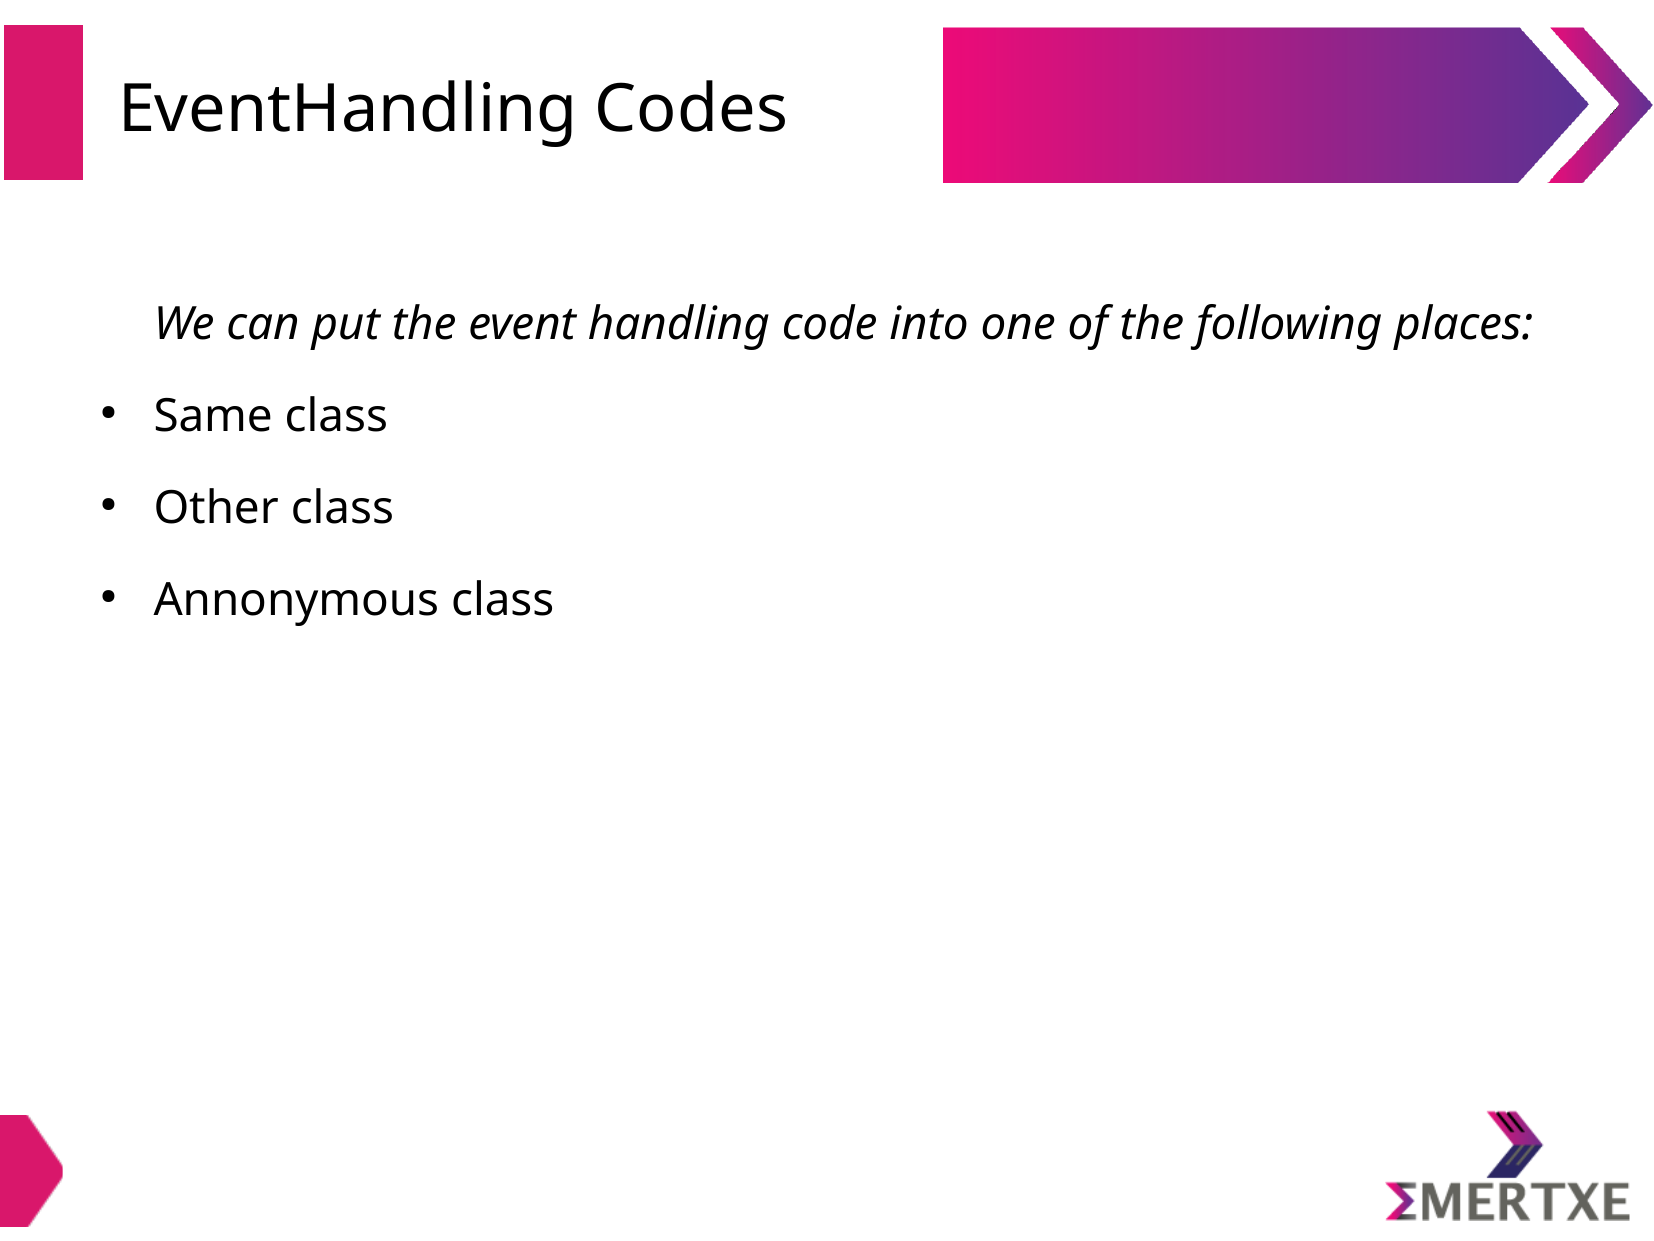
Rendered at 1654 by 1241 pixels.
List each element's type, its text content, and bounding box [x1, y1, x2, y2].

picture [1571, 27, 1653, 183]
picture [1385, 1107, 1631, 1221]
title EventHandling Codes [82, 2, 1571, 210]
list We can put the event handling code into one of the following places: Same class Other class Annonymous class [82, 290, 1571, 1010]
